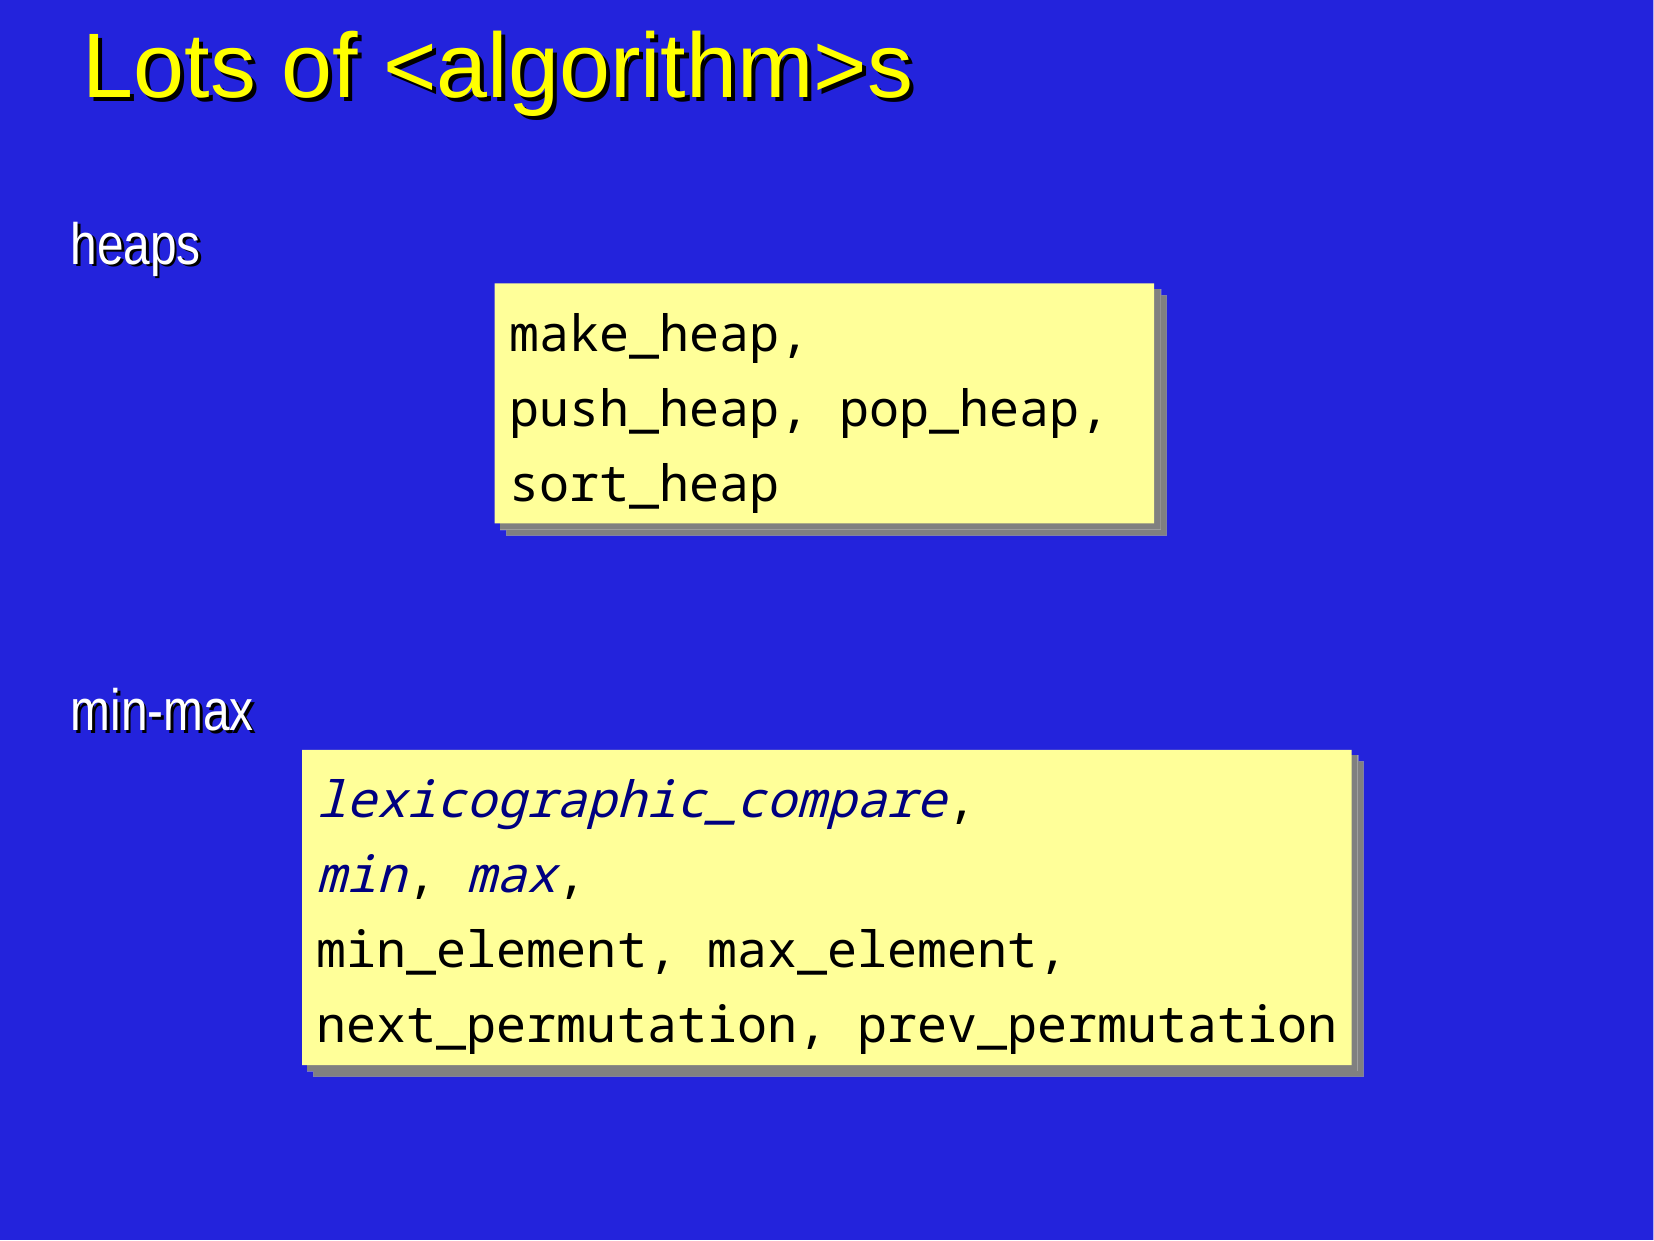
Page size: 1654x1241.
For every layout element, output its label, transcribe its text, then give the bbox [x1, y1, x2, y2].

text_box min-max [56, 664, 862, 751]
title Lots of <algorithm>s [82, 2, 1571, 130]
text_box heaps [56, 198, 862, 284]
text_box lexicographic_compare, min, max, min_element, max_element, next_permutation, prev_permutation [302, 749, 1352, 1066]
text_box make_heap, push_heap, pop_heap, sort_heap [494, 283, 1155, 524]
